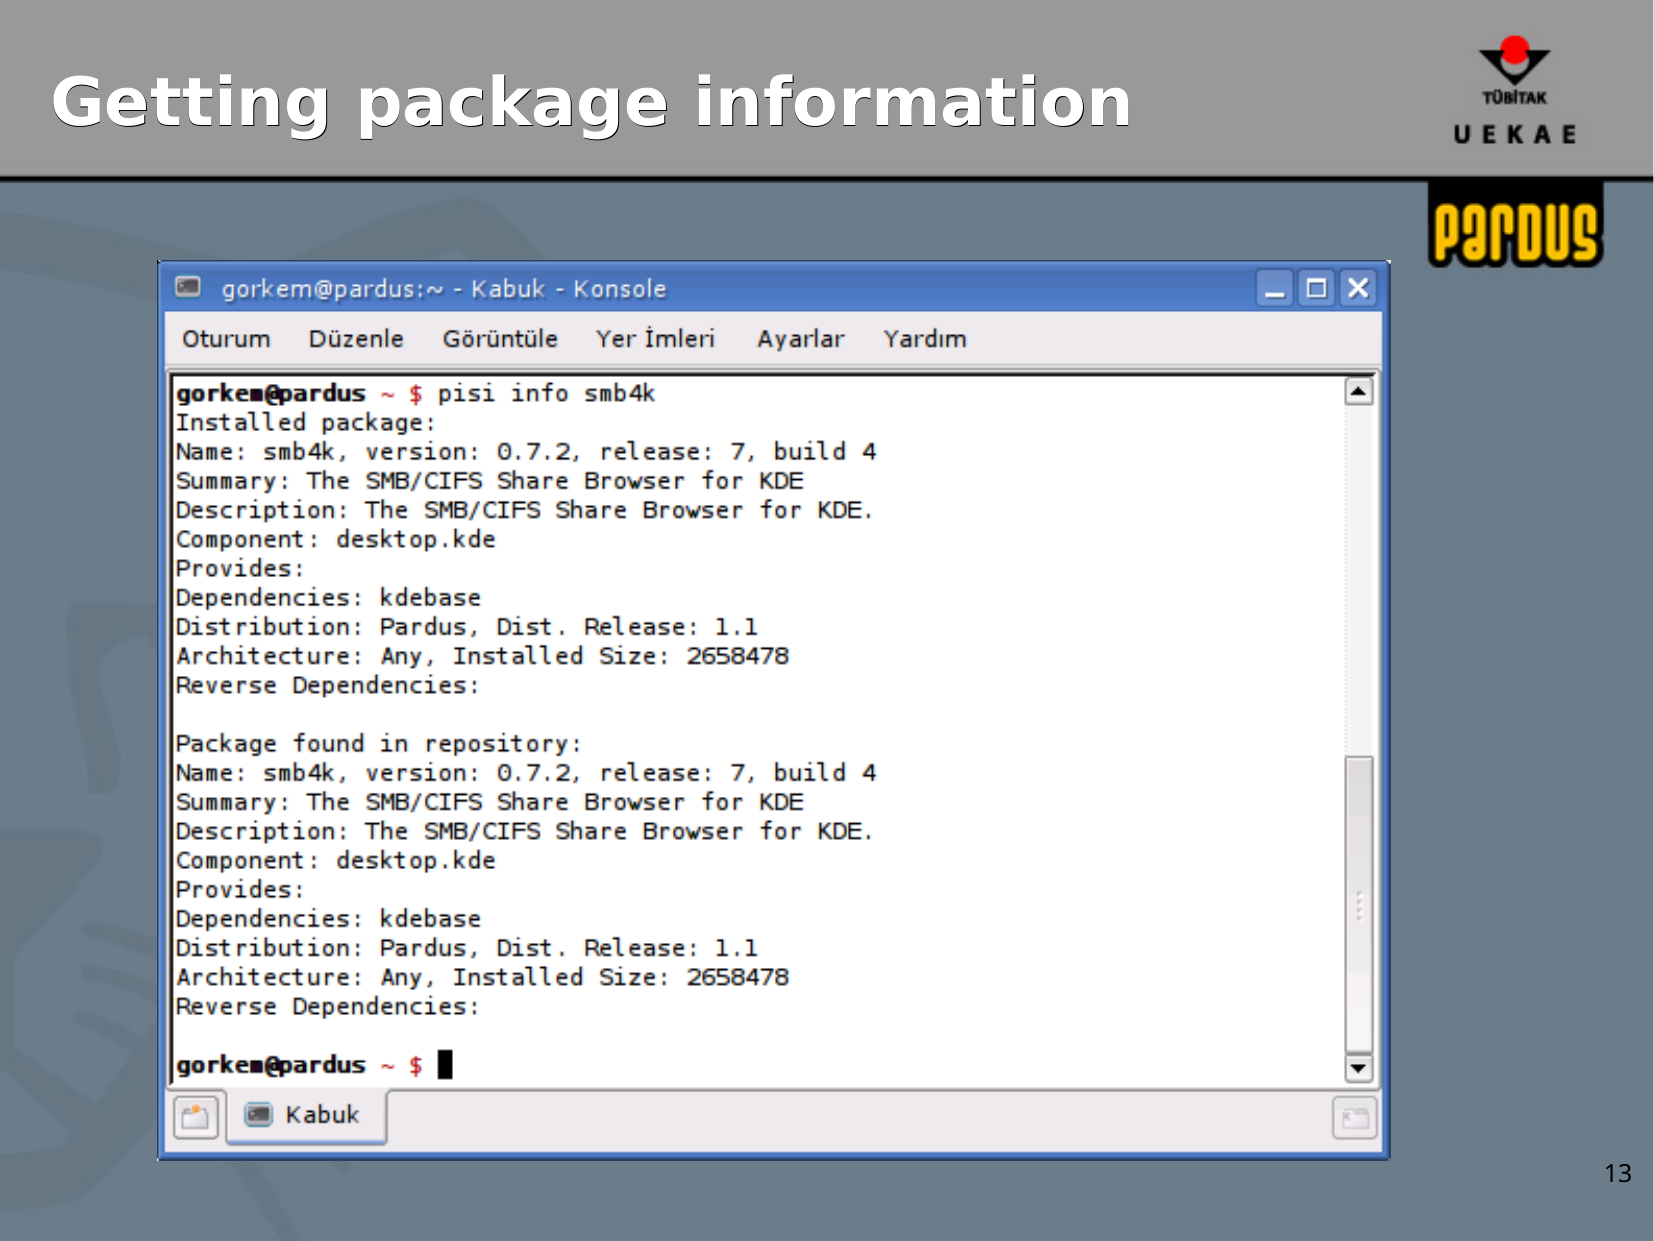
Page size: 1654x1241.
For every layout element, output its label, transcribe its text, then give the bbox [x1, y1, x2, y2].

picture [0, 0, 1654, 1241]
title Getting package information [35, 43, 1449, 158]
list [84, 216, 1595, 571]
